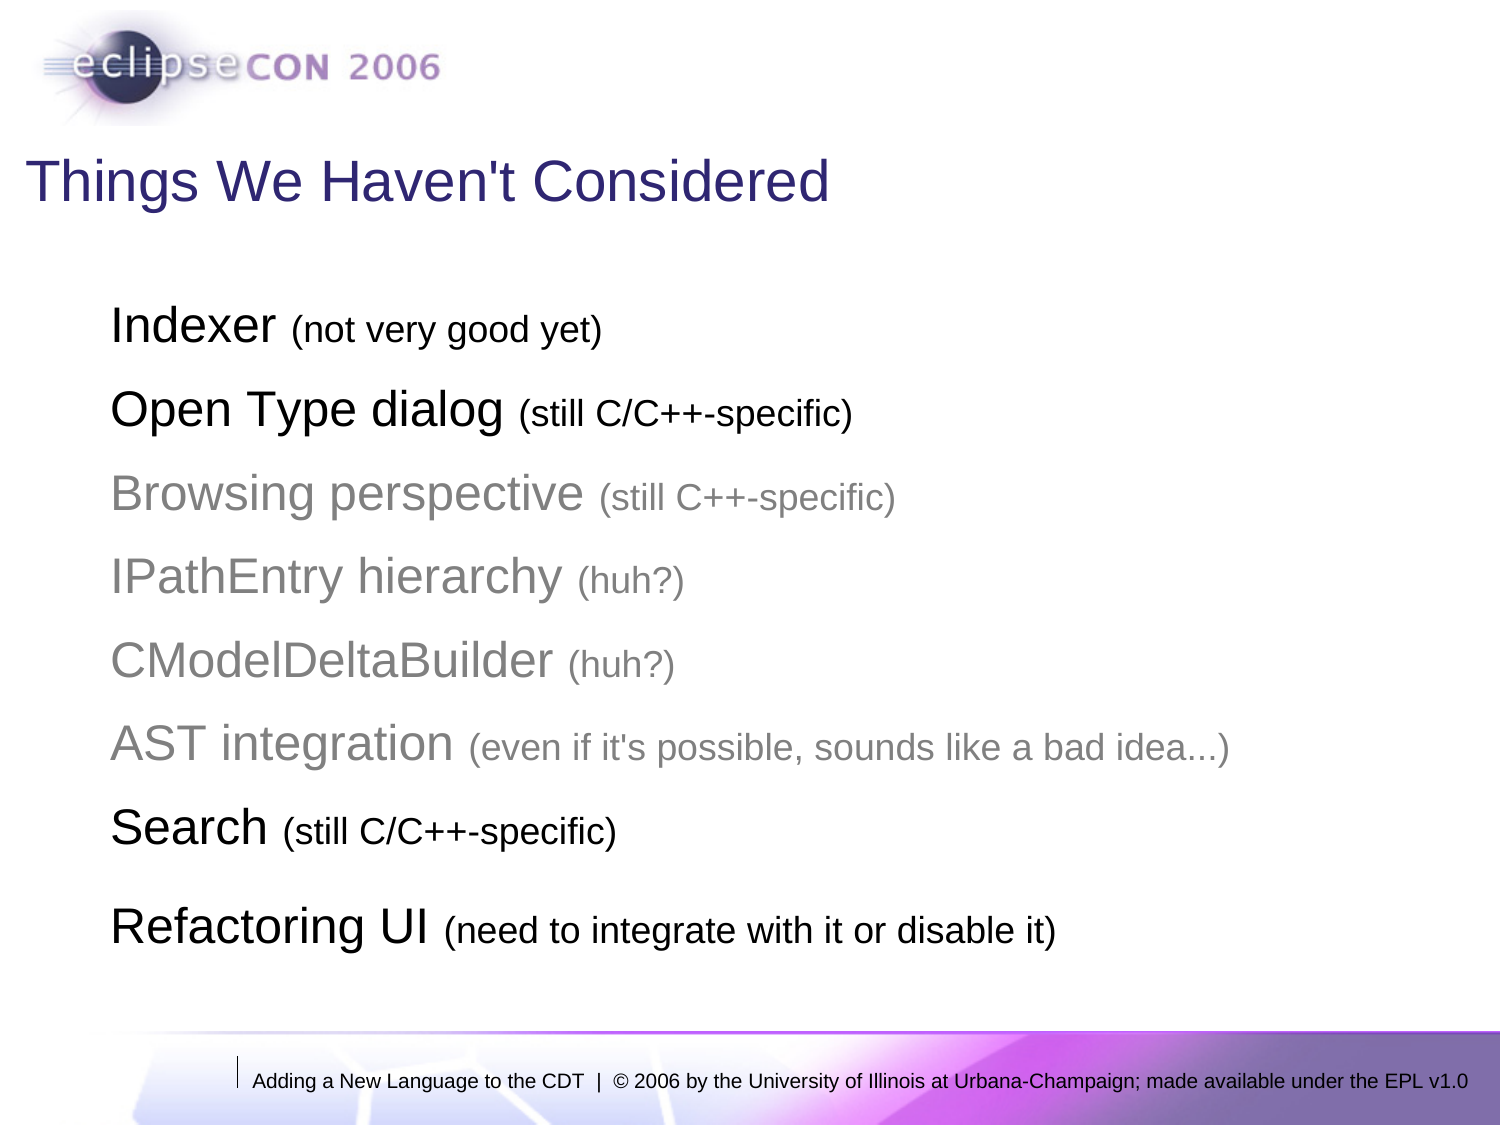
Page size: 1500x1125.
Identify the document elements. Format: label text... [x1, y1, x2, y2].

subtitle Indexer (not very good yet) Open Type dialog (still C/C++-specific) Browsing perspective (still C++-specific) IPathEntry hierarchy (huh?) CModelDeltaBuilder (huh?) AST integration (even if it's possible, sounds like a bad idea...) Search (still C/C++-specific) Refactoring UI (need to integrate with it or disable it) [108, 283, 1378, 940]
title Things We Haven't Considered [25, 142, 1378, 225]
picture [31, 10, 1040, 126]
picture [0, 1031, 1500, 1125]
